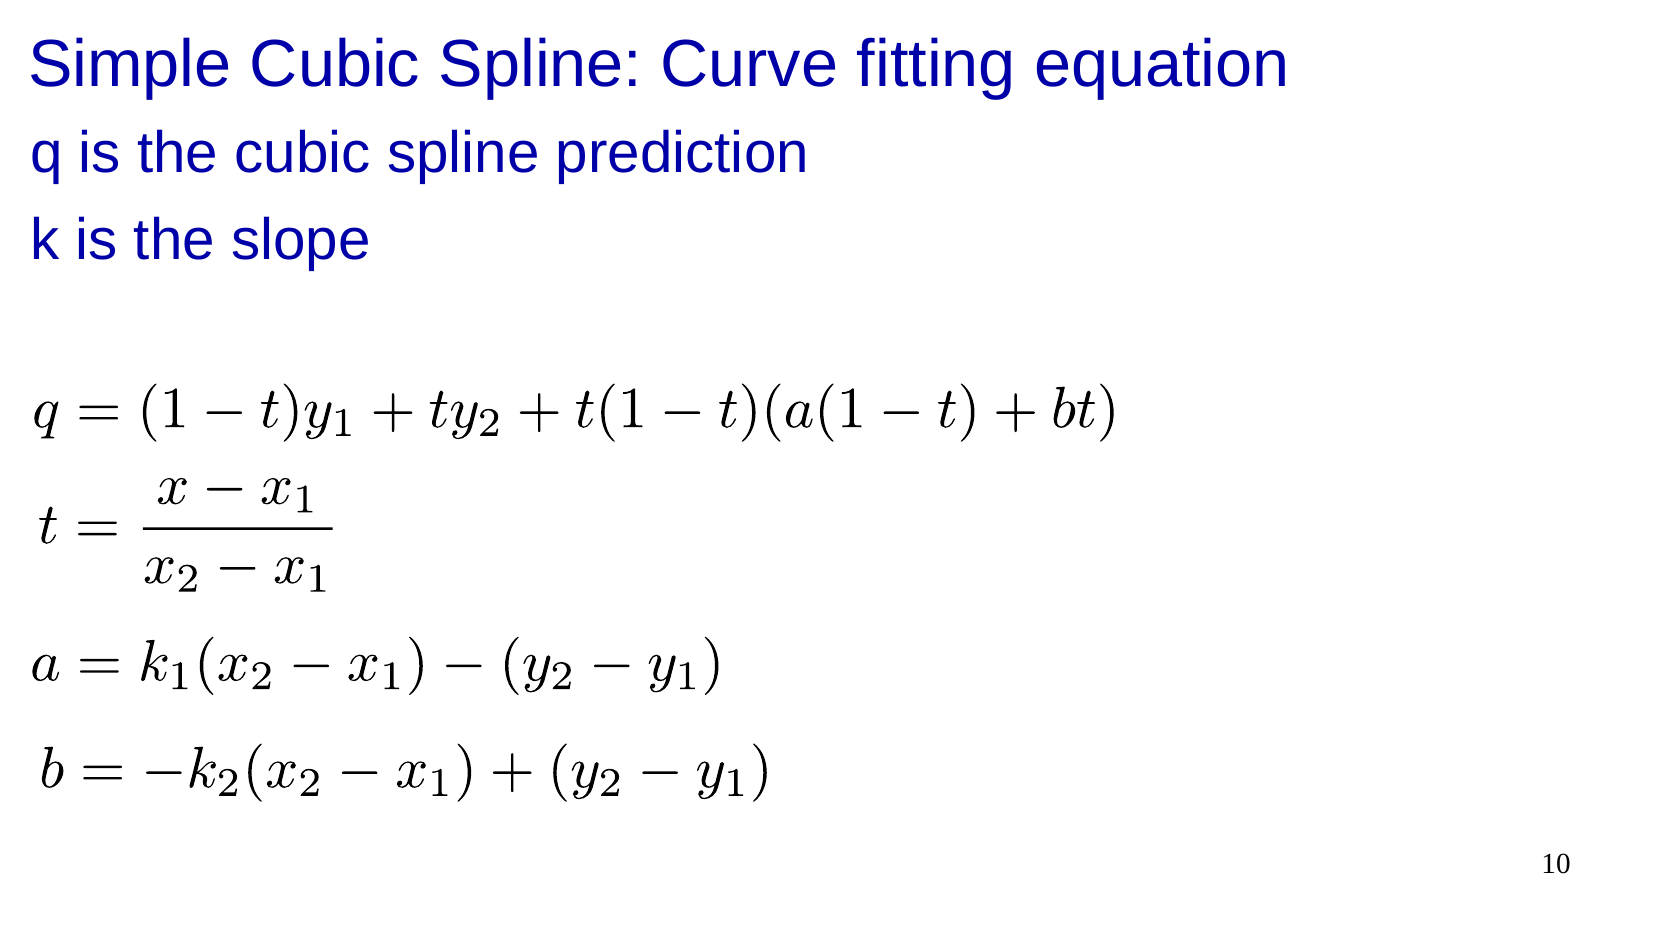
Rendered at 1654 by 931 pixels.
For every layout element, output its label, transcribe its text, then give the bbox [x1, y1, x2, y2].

text_box [37, 469, 333, 592]
text_box [39, 743, 773, 802]
list q is the cubic spline prediction k is the slope [30, 120, 1645, 916]
text_box [31, 383, 1120, 442]
text_box [30, 636, 725, 695]
title Simple Cubic Spline: Curve fitting equation [28, 21, 1626, 106]
